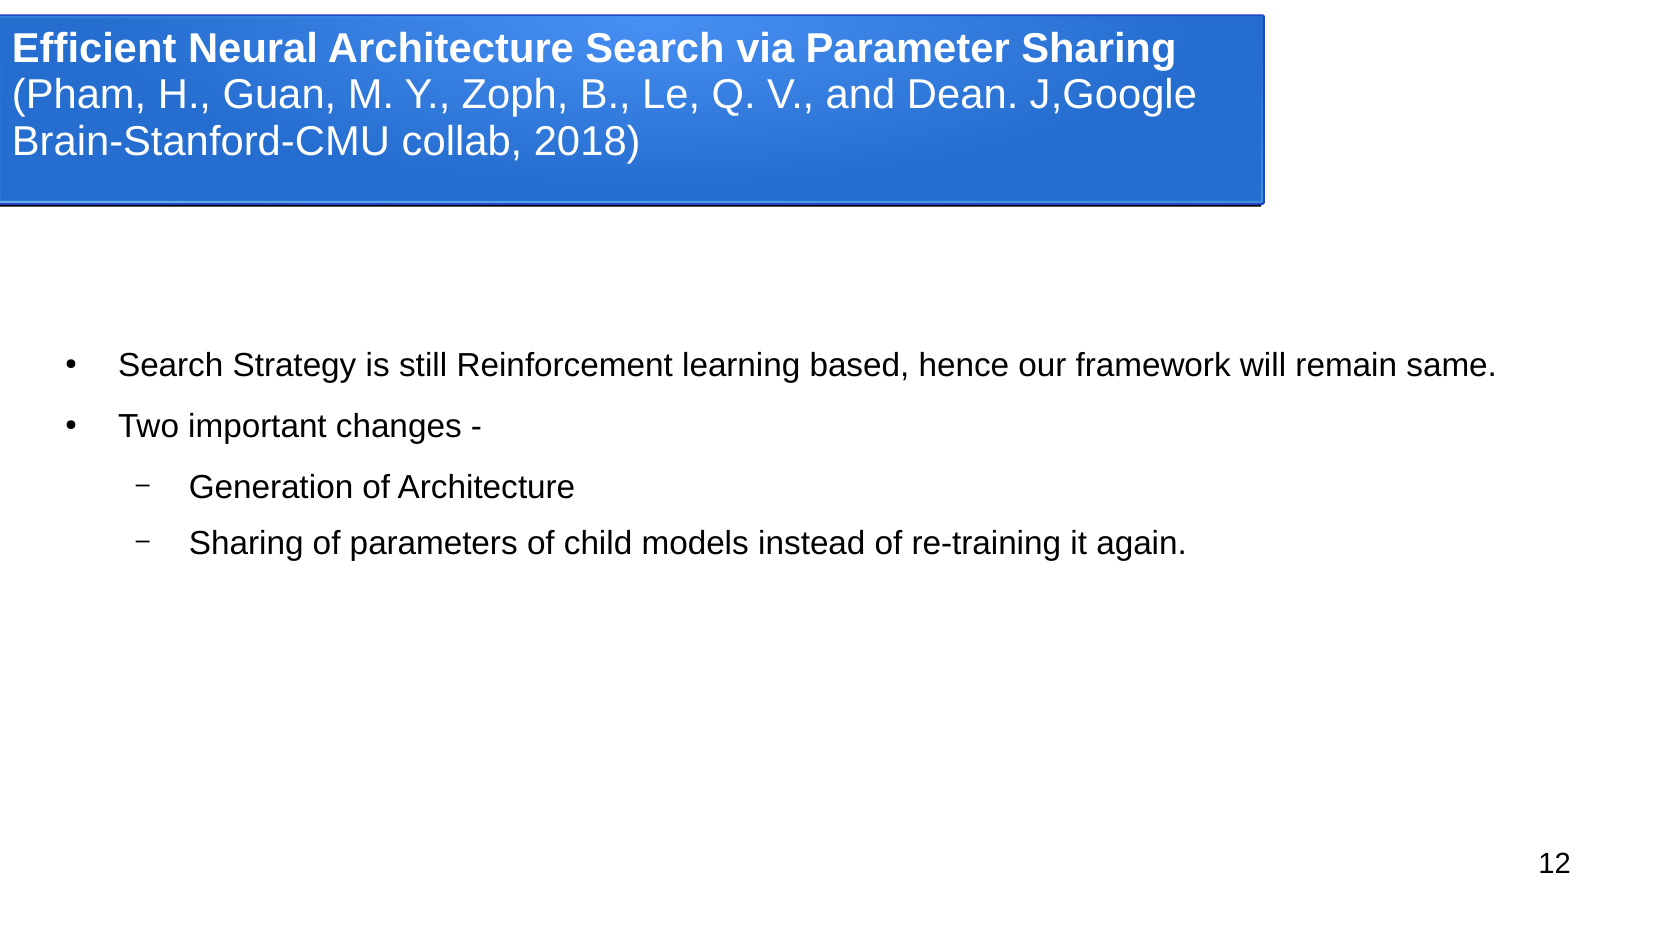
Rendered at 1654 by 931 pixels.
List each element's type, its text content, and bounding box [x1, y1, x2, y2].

list Search Strategy is still Reinforcement learning based, hence our framework will remain same. Two important changes - Generation of Architecture Sharing of parameters of child models instead of re-training it again. [47, 346, 1536, 886]
title Efficient Neural Architecture Search via Parameter Sharing (Pham, H., Guan, M. Y., Zoph, B., Le, Q. V., and Dean. J,Google Brain-Stanford-CMU collab, 2018) [11, 0, 1241, 189]
